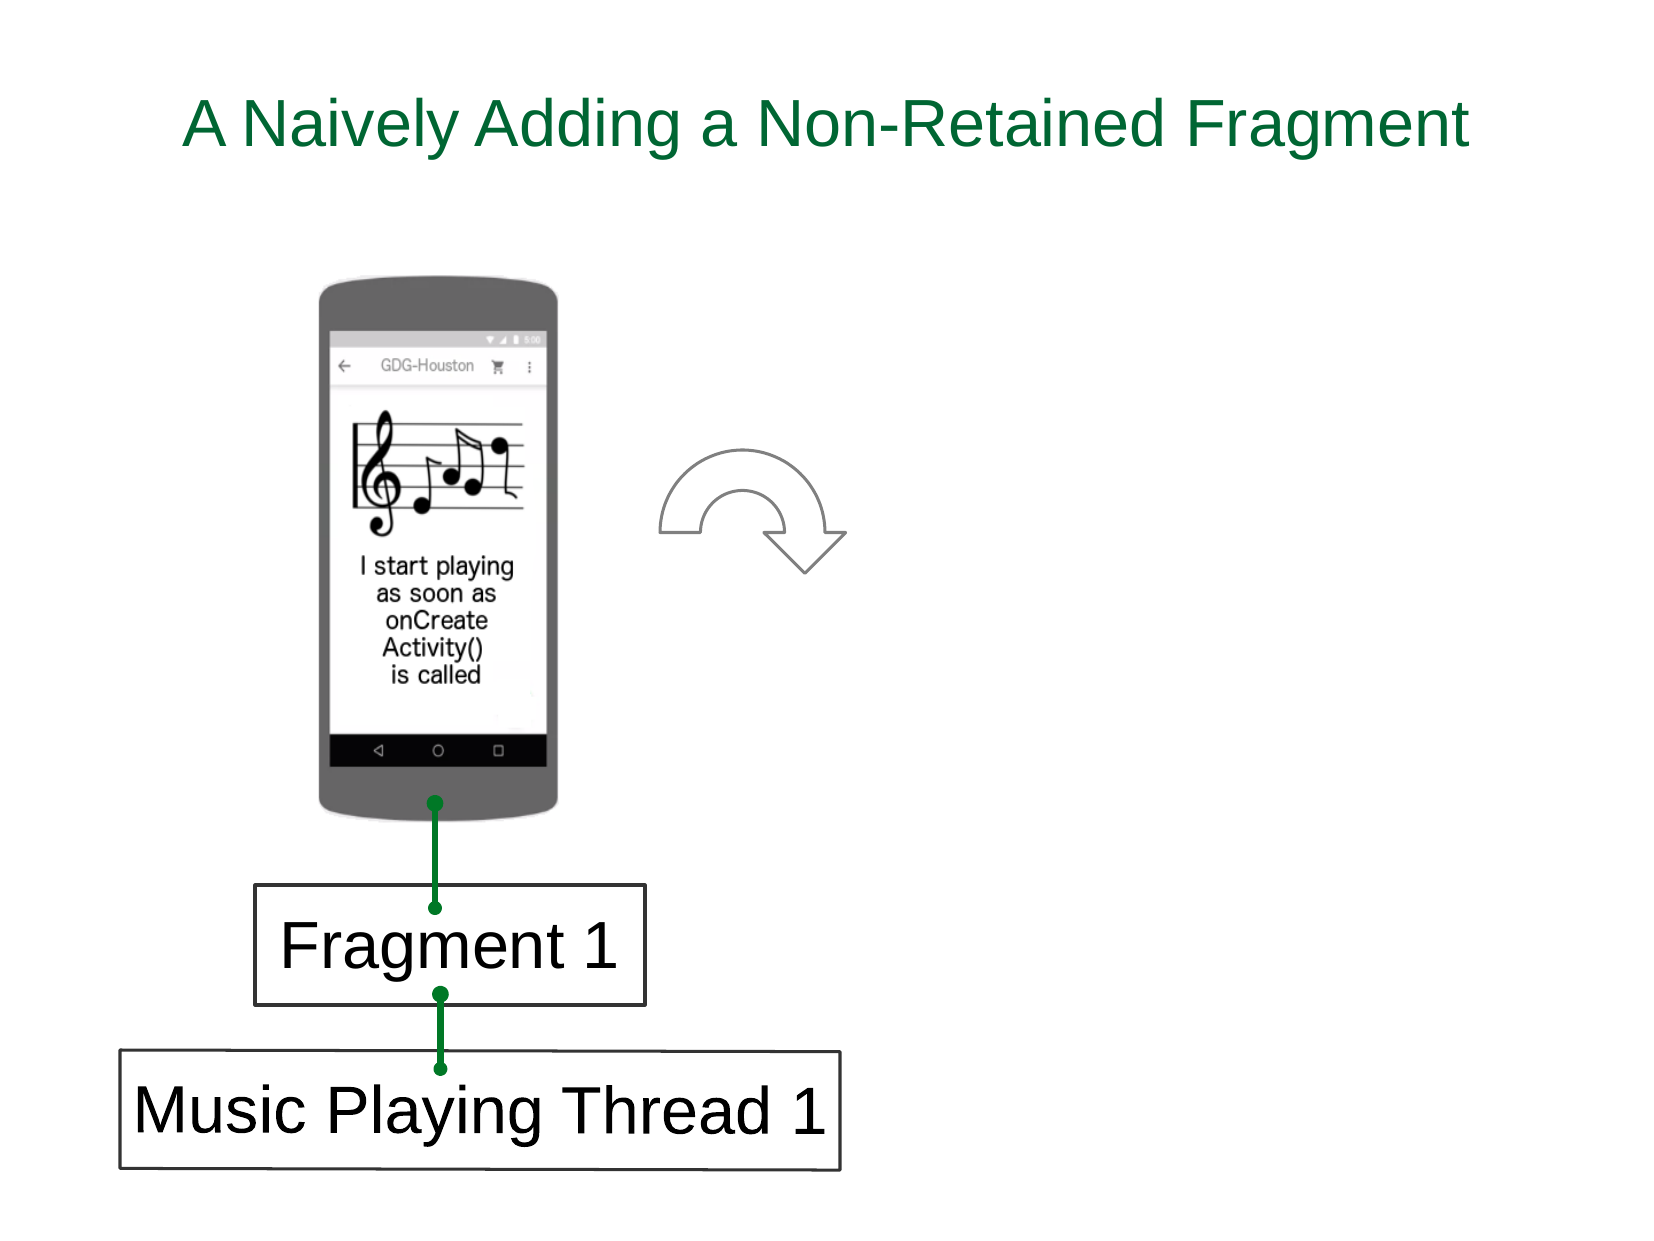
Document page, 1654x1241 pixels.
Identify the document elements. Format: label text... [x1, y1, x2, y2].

text_box Fragment 1 [255, 885, 646, 1006]
title A Naively Adding a Non-Retained Fragment [82, 27, 1571, 220]
text_box Music Playing Thread 1 [120, 1050, 841, 1171]
picture [264, 243, 616, 856]
